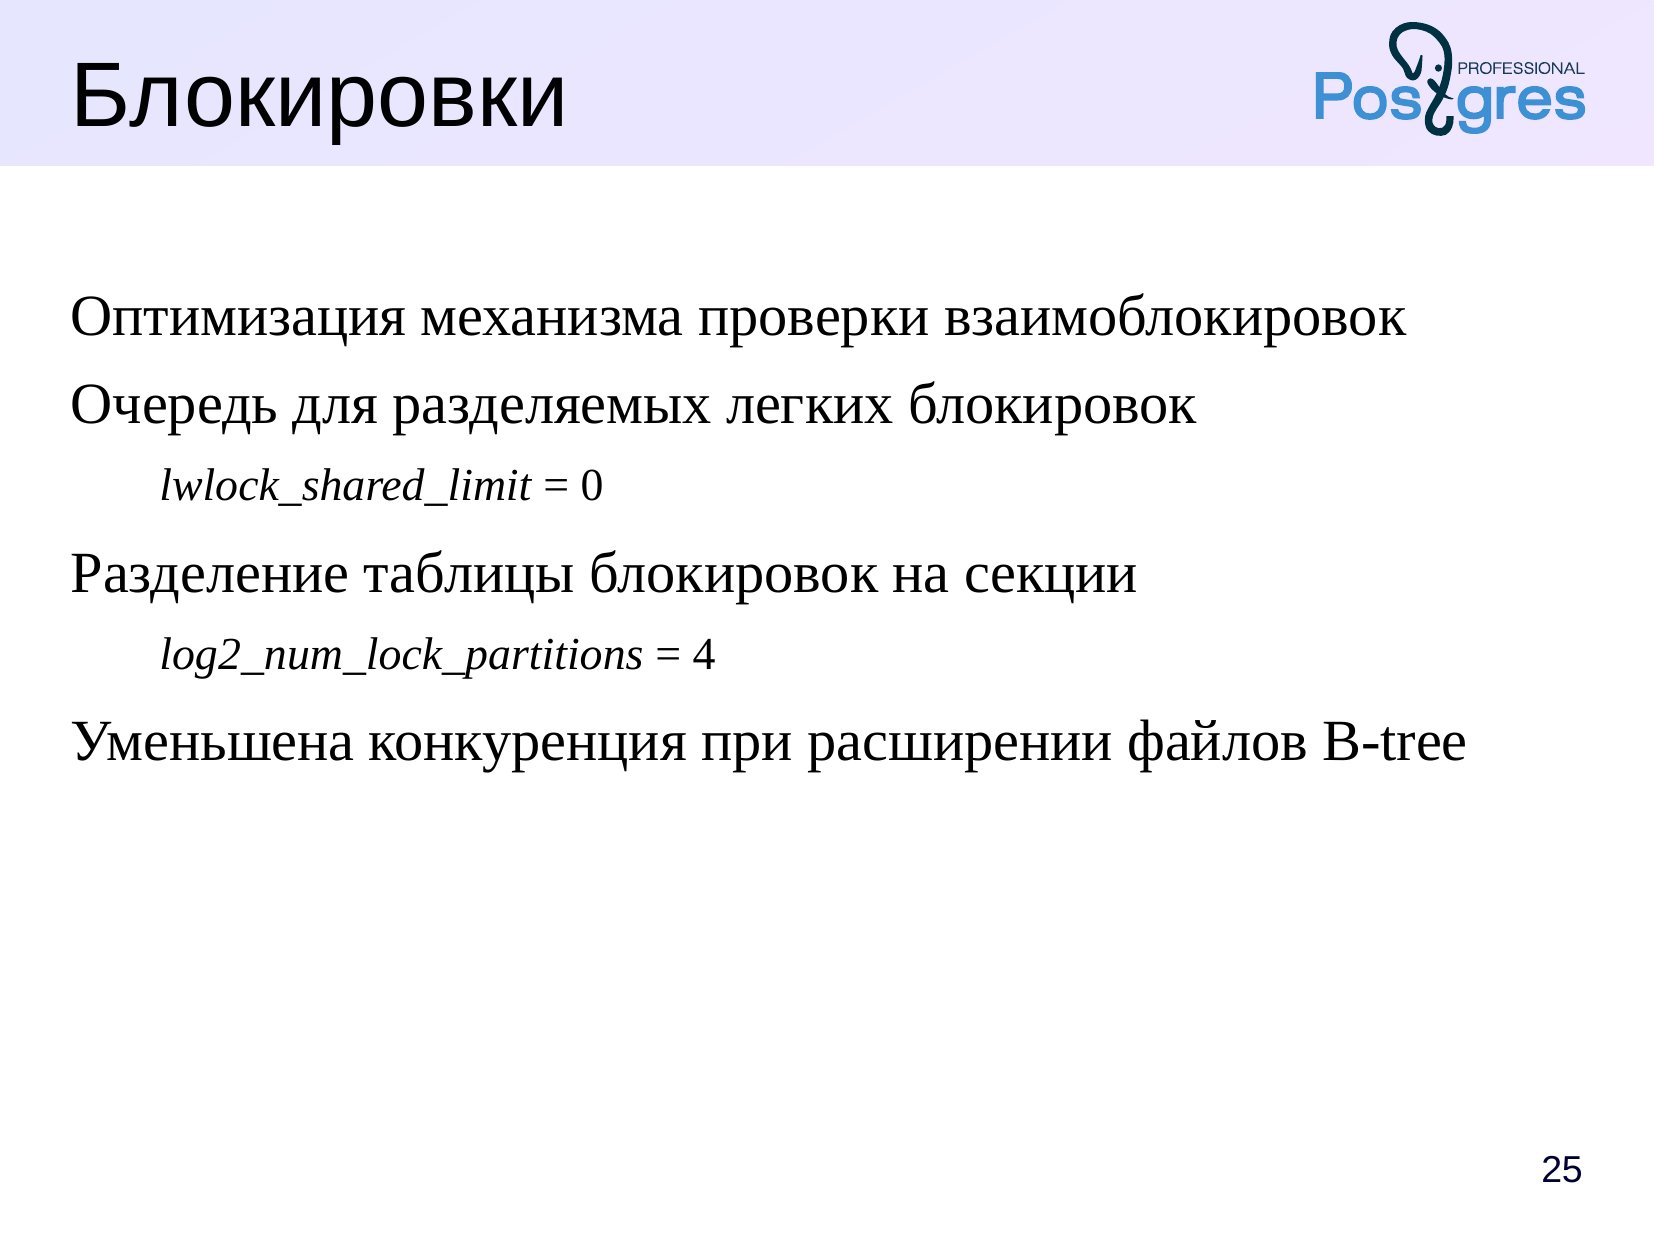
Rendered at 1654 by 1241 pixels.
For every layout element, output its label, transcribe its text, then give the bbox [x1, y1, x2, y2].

title Блокировки [70, 43, 1241, 147]
list Оптимизация механизма проверки взаимоблокировок Очередь для разделяемых легких блокировок lwlock_shared_limit = 0 Разделение таблицы блокировок на секции log2_num_lock_partitions = 4 Уменьшена конкуренция при расширении файлов B-tree [70, 283, 1583, 1134]
